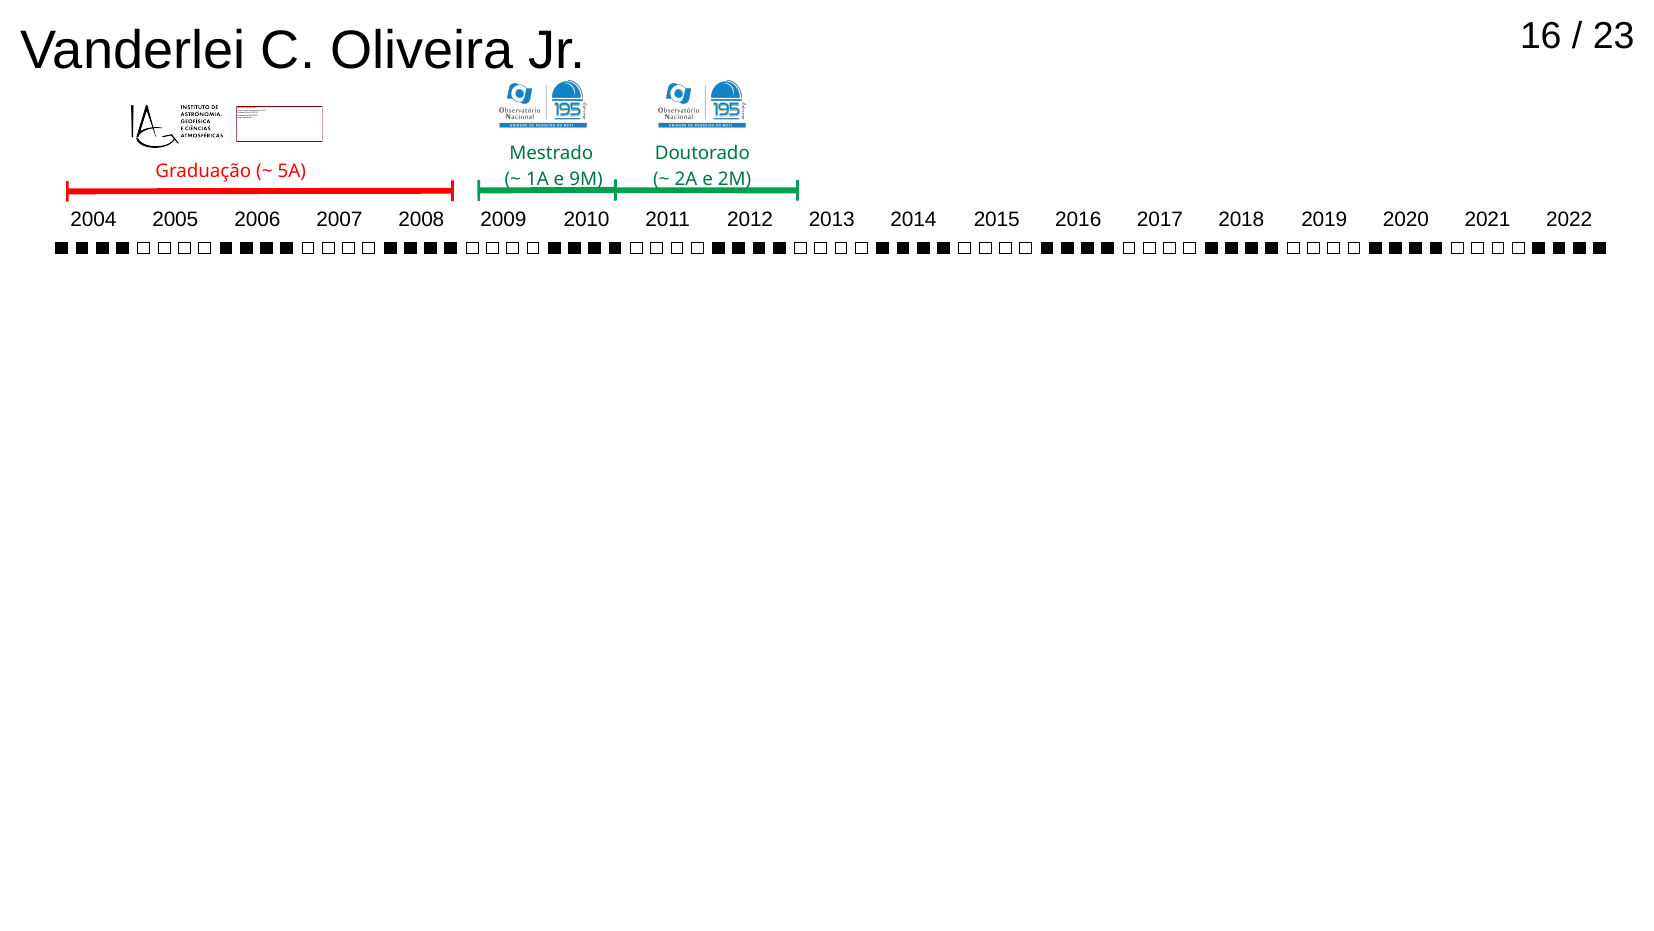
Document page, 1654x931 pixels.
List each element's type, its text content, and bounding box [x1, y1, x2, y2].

text_box [588, 242, 601, 254]
text_box [362, 242, 375, 254]
text_box [1512, 242, 1525, 254]
text_box [116, 242, 129, 254]
text_box [1327, 242, 1340, 254]
text_box [794, 242, 807, 254]
text_box [814, 242, 827, 254]
text_box [712, 242, 725, 254]
text_box Vanderlei C. Oliveira Jr. [5, 11, 615, 89]
text_box [609, 242, 621, 254]
text_box [1409, 242, 1422, 254]
text_box [937, 242, 950, 254]
text_box [198, 242, 211, 254]
text_box [958, 242, 971, 254]
text_box 2014 [875, 200, 952, 239]
text_box [630, 242, 643, 254]
picture [131, 105, 223, 148]
text_box 2019 [1286, 200, 1363, 239]
text_box [568, 242, 581, 254]
text_box [1369, 242, 1382, 254]
text_box [1593, 242, 1606, 254]
text_box [1061, 242, 1074, 254]
text_box 2012 [712, 200, 788, 239]
text_box 2021 [1449, 200, 1526, 239]
text_box [158, 242, 171, 254]
text_box 2015 [958, 200, 1035, 239]
text_box [1081, 242, 1094, 254]
text_box [548, 242, 561, 254]
text_box Doutorado (~ 2A e 2M) [638, 132, 813, 189]
text_box [1492, 242, 1504, 254]
text_box [753, 242, 765, 254]
text_box [404, 242, 417, 254]
text_box [424, 242, 437, 254]
picture [236, 106, 323, 142]
text_box [897, 242, 909, 254]
text_box [527, 242, 539, 254]
picture [483, 89, 608, 154]
text_box 2020 [1368, 200, 1444, 239]
text_box 2017 [1122, 200, 1198, 239]
text_box [1163, 242, 1176, 254]
text_box [1532, 242, 1545, 254]
text_box [671, 242, 683, 254]
text_box Mestrado (~ 1A e 9M) [489, 132, 621, 179]
text_box 2007 [301, 200, 378, 239]
text_box [1143, 242, 1156, 254]
text_box [506, 242, 519, 254]
text_box [979, 242, 992, 254]
text_box [240, 242, 253, 254]
text_box [773, 242, 786, 254]
text_box Graduação (~ 5A) [140, 150, 326, 188]
text_box [137, 242, 150, 254]
text_box 2016 [1040, 200, 1117, 239]
text_box [486, 242, 499, 254]
text_box [650, 242, 663, 254]
text_box [96, 242, 109, 254]
text_box [1287, 242, 1300, 254]
text_box 2013 [793, 200, 870, 239]
text_box 2011 [630, 200, 707, 239]
text_box [1573, 242, 1586, 254]
text_box 2010 [548, 200, 625, 239]
text_box [322, 242, 335, 254]
text_box 2006 [219, 200, 296, 239]
text_box [876, 242, 889, 254]
text_box [1307, 242, 1320, 254]
text_box [1245, 242, 1258, 254]
text_box [855, 242, 868, 254]
text_box [220, 242, 232, 254]
text_box [55, 242, 68, 254]
text_box [1041, 242, 1053, 254]
text_box [1183, 242, 1196, 254]
text_box 2018 [1203, 200, 1280, 239]
text_box [835, 242, 847, 254]
text_box [466, 242, 479, 254]
text_box [1471, 242, 1484, 254]
text_box [1553, 242, 1565, 254]
text_box [1430, 242, 1442, 254]
text_box [1019, 242, 1032, 254]
picture [642, 63, 767, 132]
text_box [1225, 242, 1238, 254]
text_box [302, 242, 314, 254]
text_box [1348, 242, 1360, 254]
text_box [280, 242, 293, 254]
text_box [260, 242, 273, 254]
text_box [342, 242, 355, 254]
text_box [1101, 242, 1114, 254]
text_box [178, 242, 191, 254]
text_box [1205, 242, 1218, 254]
text_box [1451, 242, 1464, 254]
text_box [1389, 242, 1402, 254]
text_box 2009 [465, 200, 542, 239]
text_box [76, 242, 88, 254]
text_box 2005 [137, 200, 214, 239]
text_box [999, 242, 1012, 254]
text_box <number> / 23 [1375, 0, 1654, 71]
text_box 2004 [55, 200, 132, 239]
text_box [384, 242, 397, 254]
text_box [1265, 242, 1278, 254]
text_box [691, 242, 704, 254]
text_box [444, 242, 457, 254]
text_box 2008 [383, 200, 460, 239]
text_box [917, 242, 930, 254]
text_box [732, 242, 745, 254]
text_box 2022 [1531, 200, 1608, 239]
text_box [1123, 242, 1135, 254]
